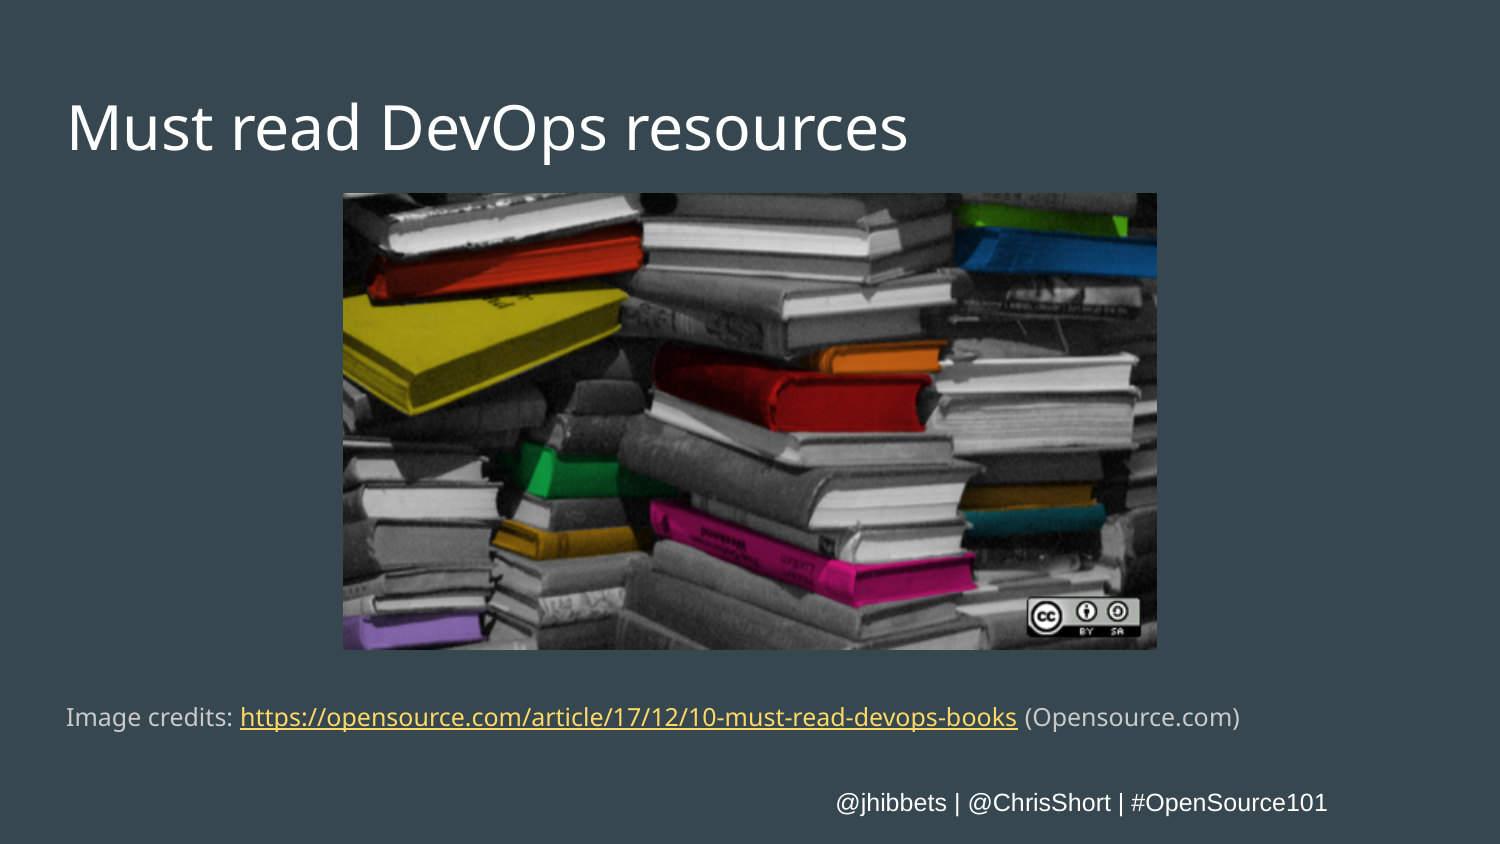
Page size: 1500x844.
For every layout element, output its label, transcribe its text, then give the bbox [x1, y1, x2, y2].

list Image credits: https://opensource.com/article/17/12/10-must-read-devops-books (Opensource.com) [51, 686, 1449, 750]
title Must read DevOps resources [51, 72, 1449, 167]
picture [343, 193, 1157, 650]
